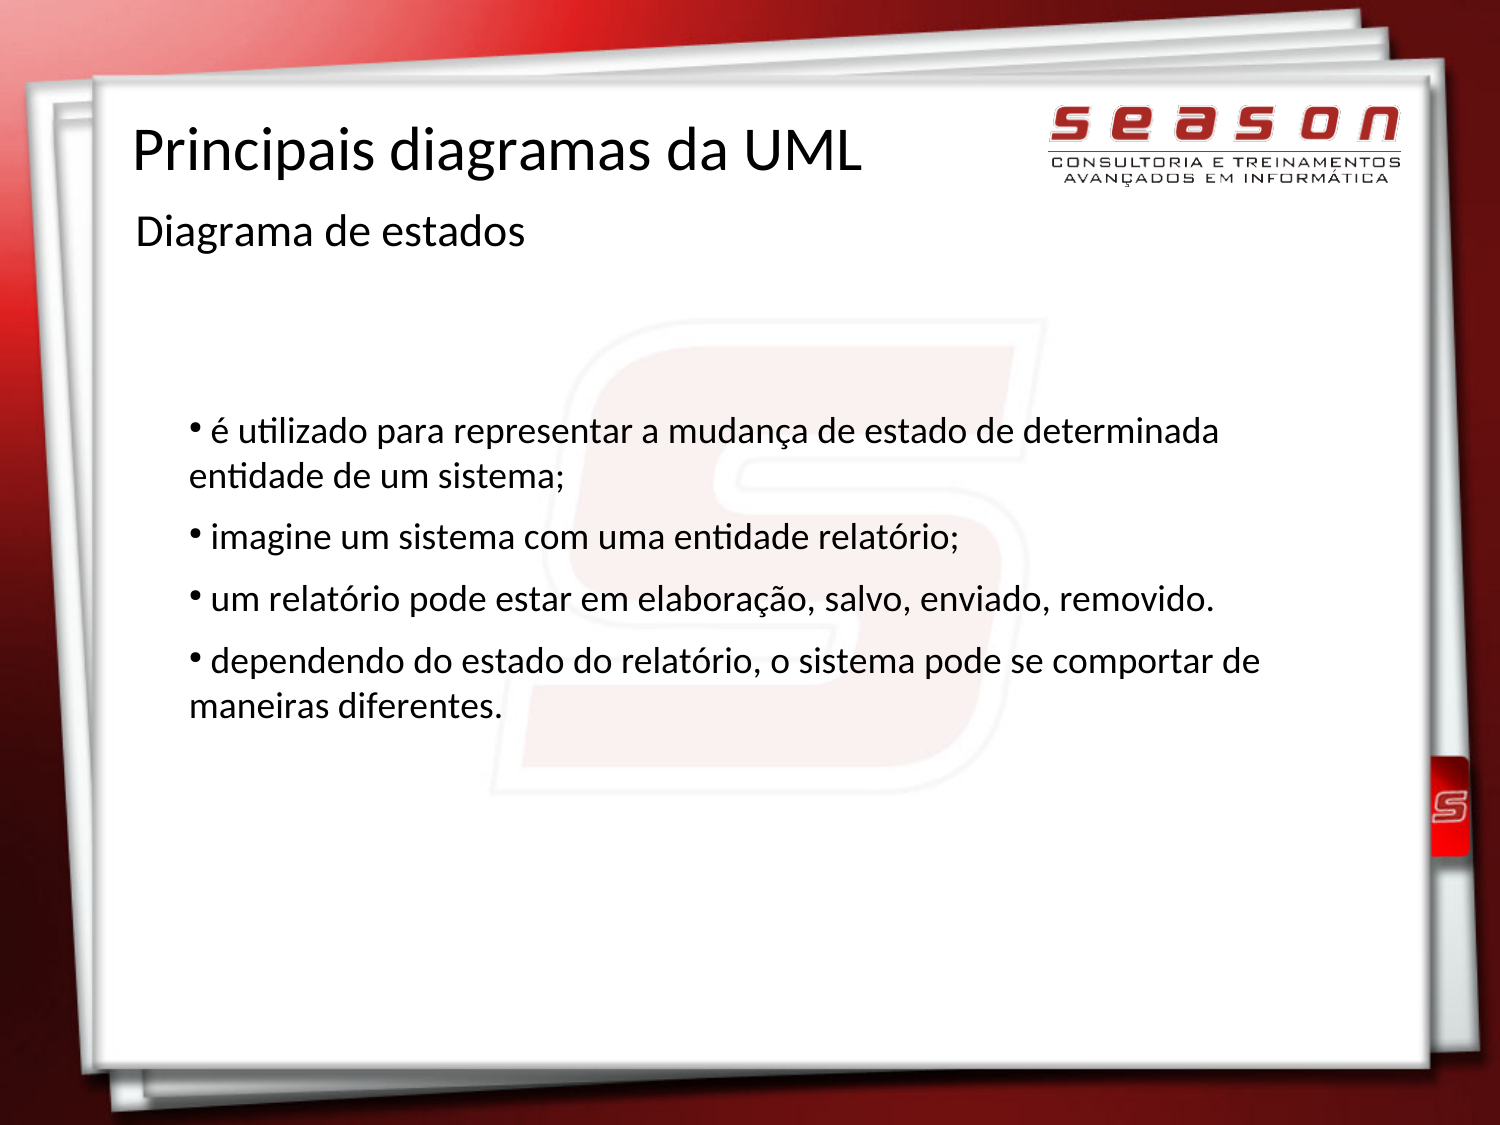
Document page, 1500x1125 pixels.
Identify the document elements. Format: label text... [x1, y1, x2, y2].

title Principais diagramas da UML [118, 33, 1394, 257]
picture [0, 0, 1500, 1125]
text_box Diagrama de estados [119, 200, 1240, 256]
text_box é utilizado para representar a mudança de estado de determinada entidade de um sistema; imagine um sistema com uma entidade relatório; um relatório pode estar em elaboração, salvo, enviado, removido. dependendo do estado do relatório, o sistema pode se comportar de maneiras diferentes. [188, 375, 1328, 756]
